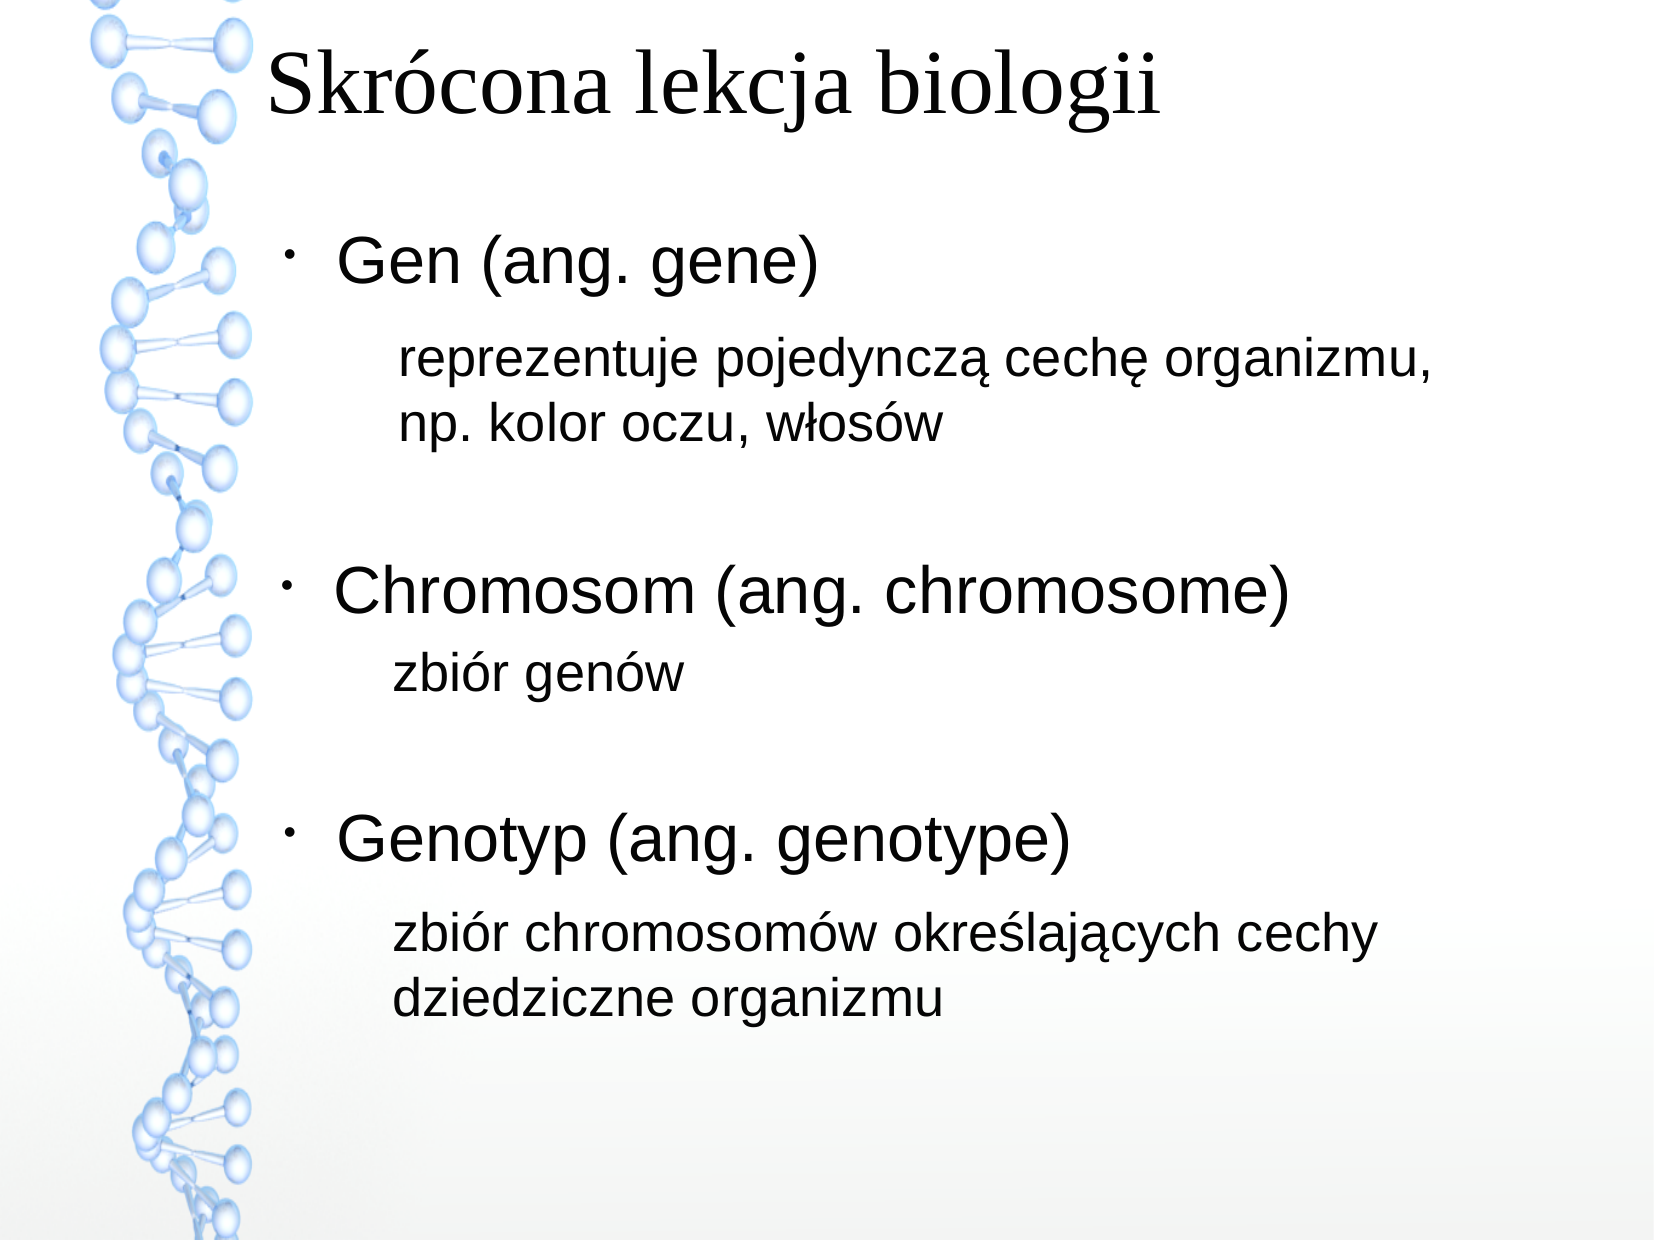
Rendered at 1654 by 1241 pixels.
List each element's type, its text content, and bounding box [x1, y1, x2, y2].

text_box zbiór chromosomów określających cechy dziedziczne organizmu [318, 897, 1435, 1040]
text_box reprezentuje pojedynczą cechę organizmu, np. kolor oczu, włosów [324, 322, 1441, 465]
text_box Gen (ang. gene) [265, 216, 1595, 307]
text_box Skrócona lekcja biologii [265, 11, 1595, 142]
text_box Chromosom (ang. chromosome) [262, 547, 1592, 638]
text_box zbiór genów [318, 637, 1435, 780]
picture [0, 0, 1654, 1240]
text_box Genotyp (ang. genotype) [265, 795, 1595, 886]
